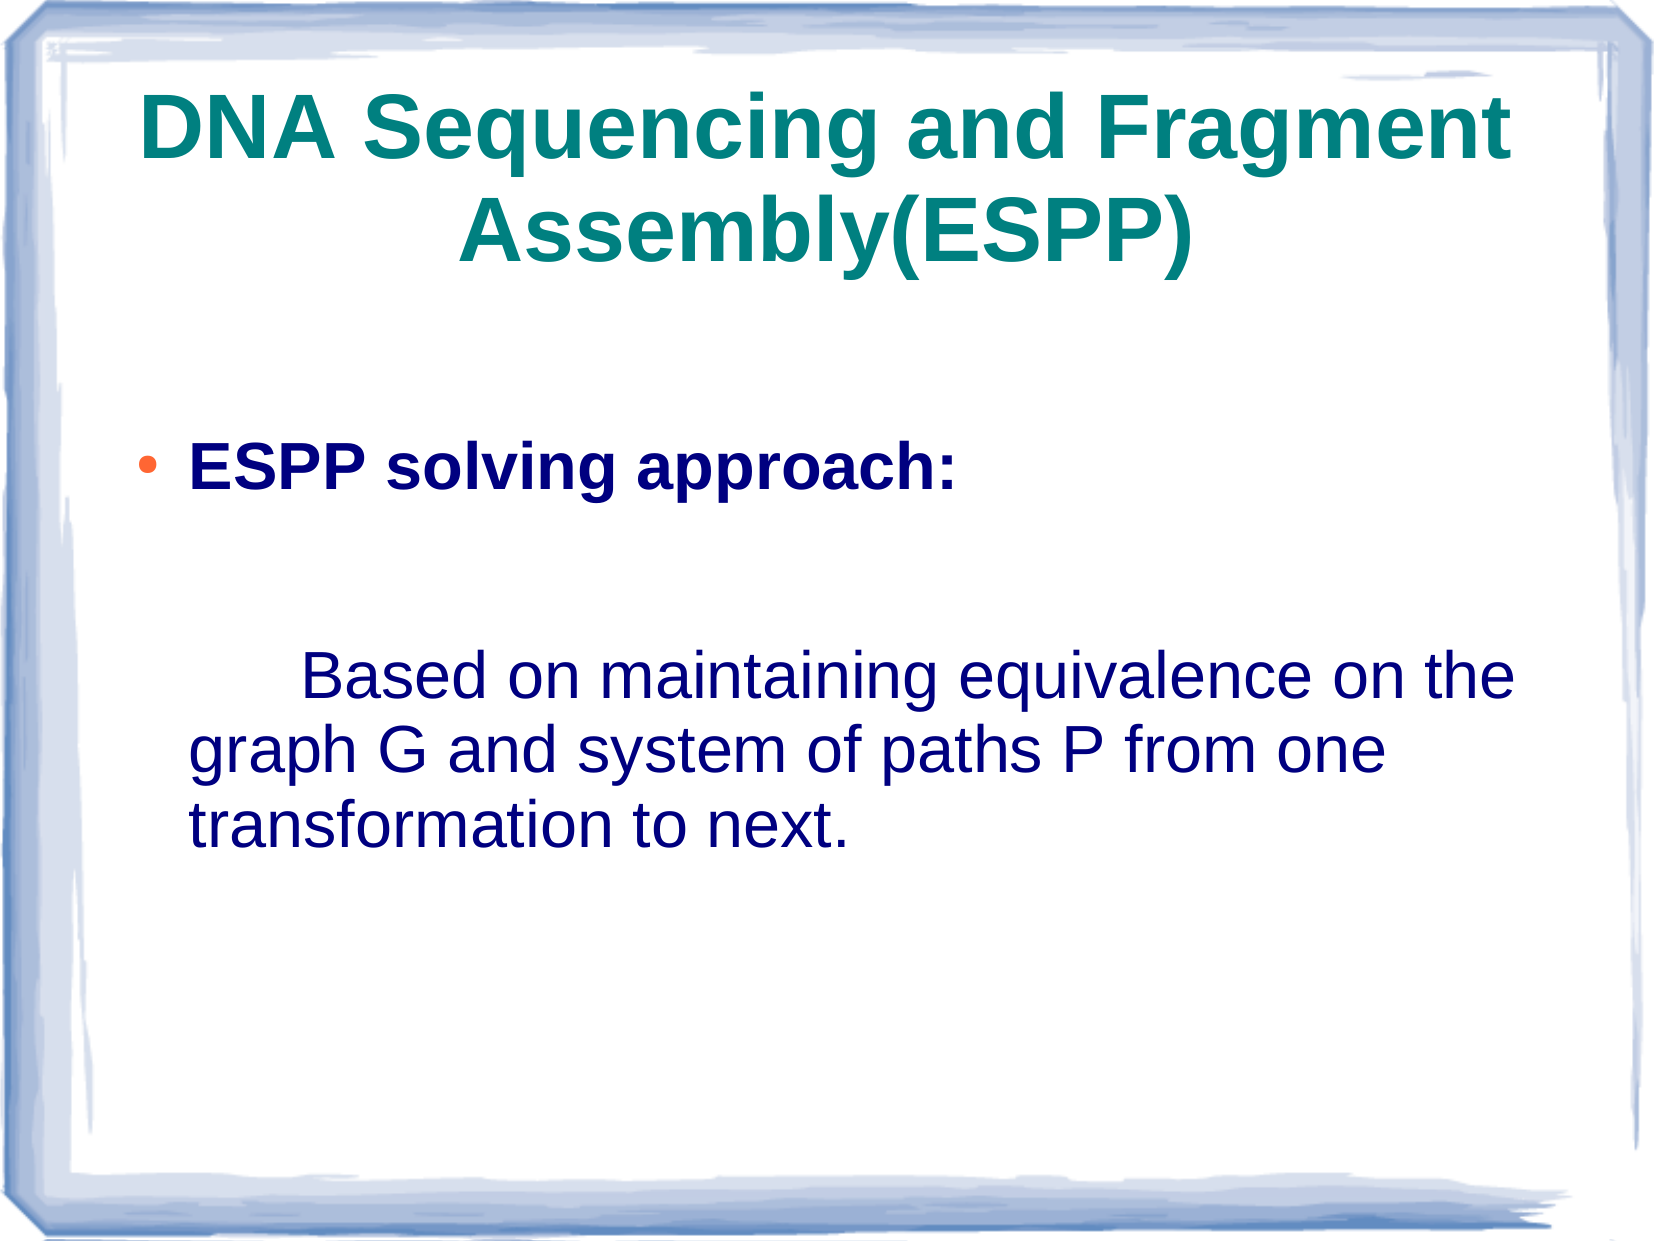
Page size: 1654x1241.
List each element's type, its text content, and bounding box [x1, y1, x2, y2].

title DNA Sequencing and Fragment Assembly(ESPP) [82, 75, 1571, 283]
picture [0, 0, 1654, 1241]
list ESPP solving approach: Based on maintaining equivalence on the graph G and system of paths P from one transformation to next. [118, 324, 1571, 1144]
